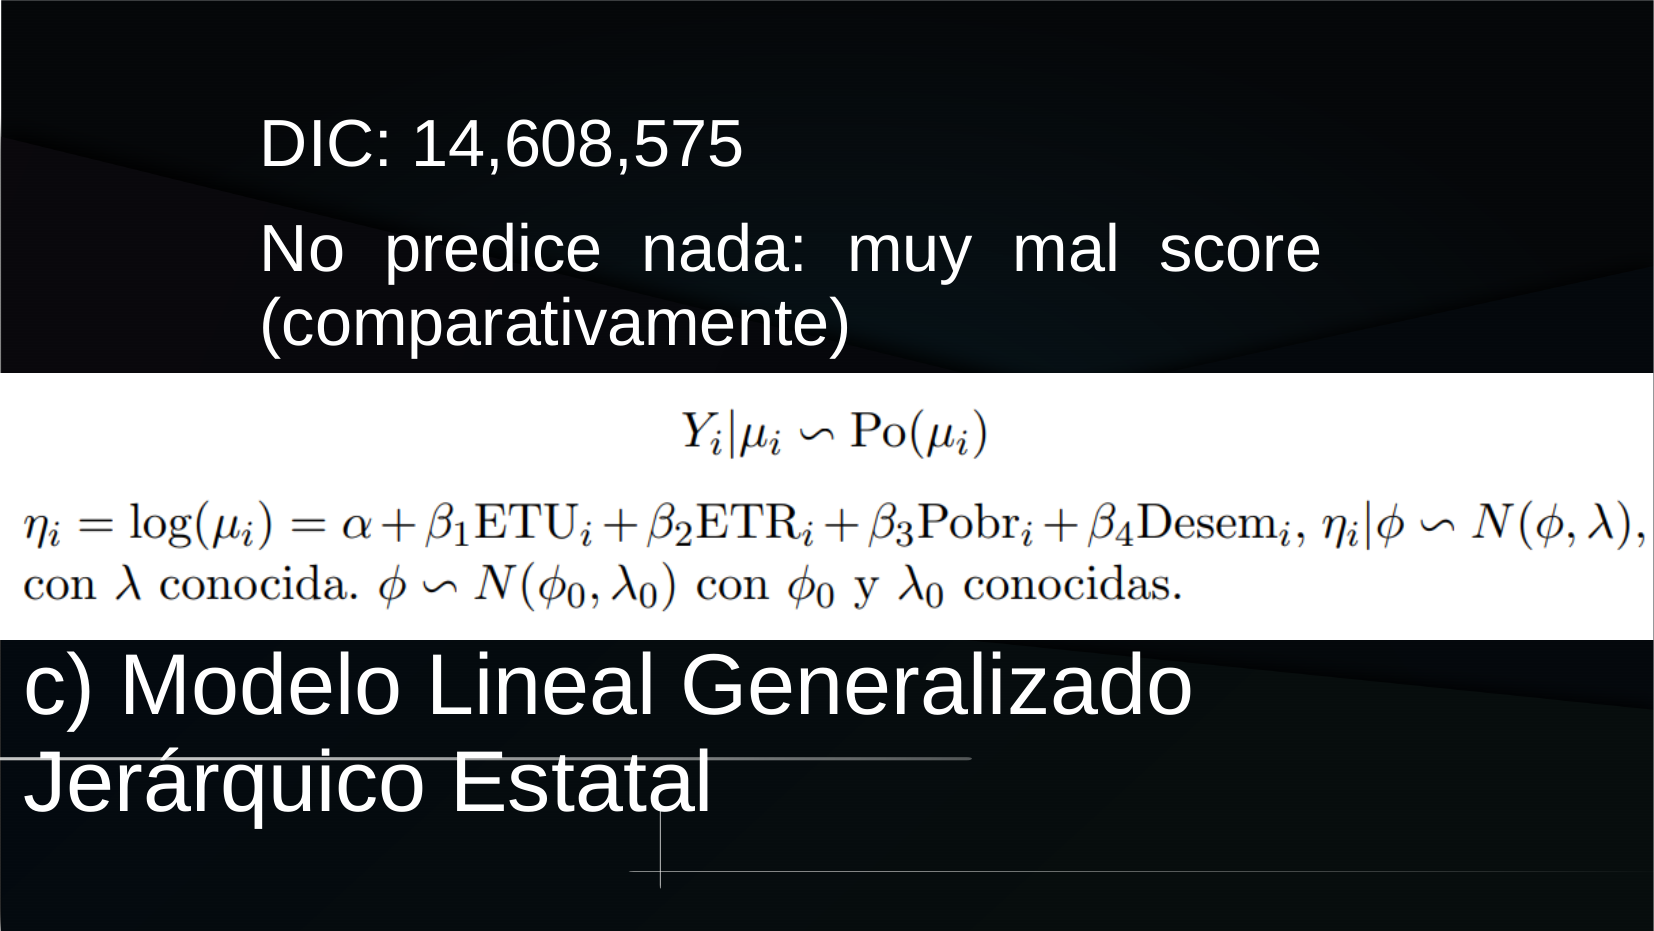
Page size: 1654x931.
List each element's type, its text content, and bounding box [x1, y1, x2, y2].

title c) Modelo Lineal Generalizado Jerárquico Estatal [23, 640, 1501, 830]
picture [0, 0, 1654, 931]
list DIC: 14,608,575 No predice nada: muy mal score (comparativamente) [259, 106, 1323, 373]
